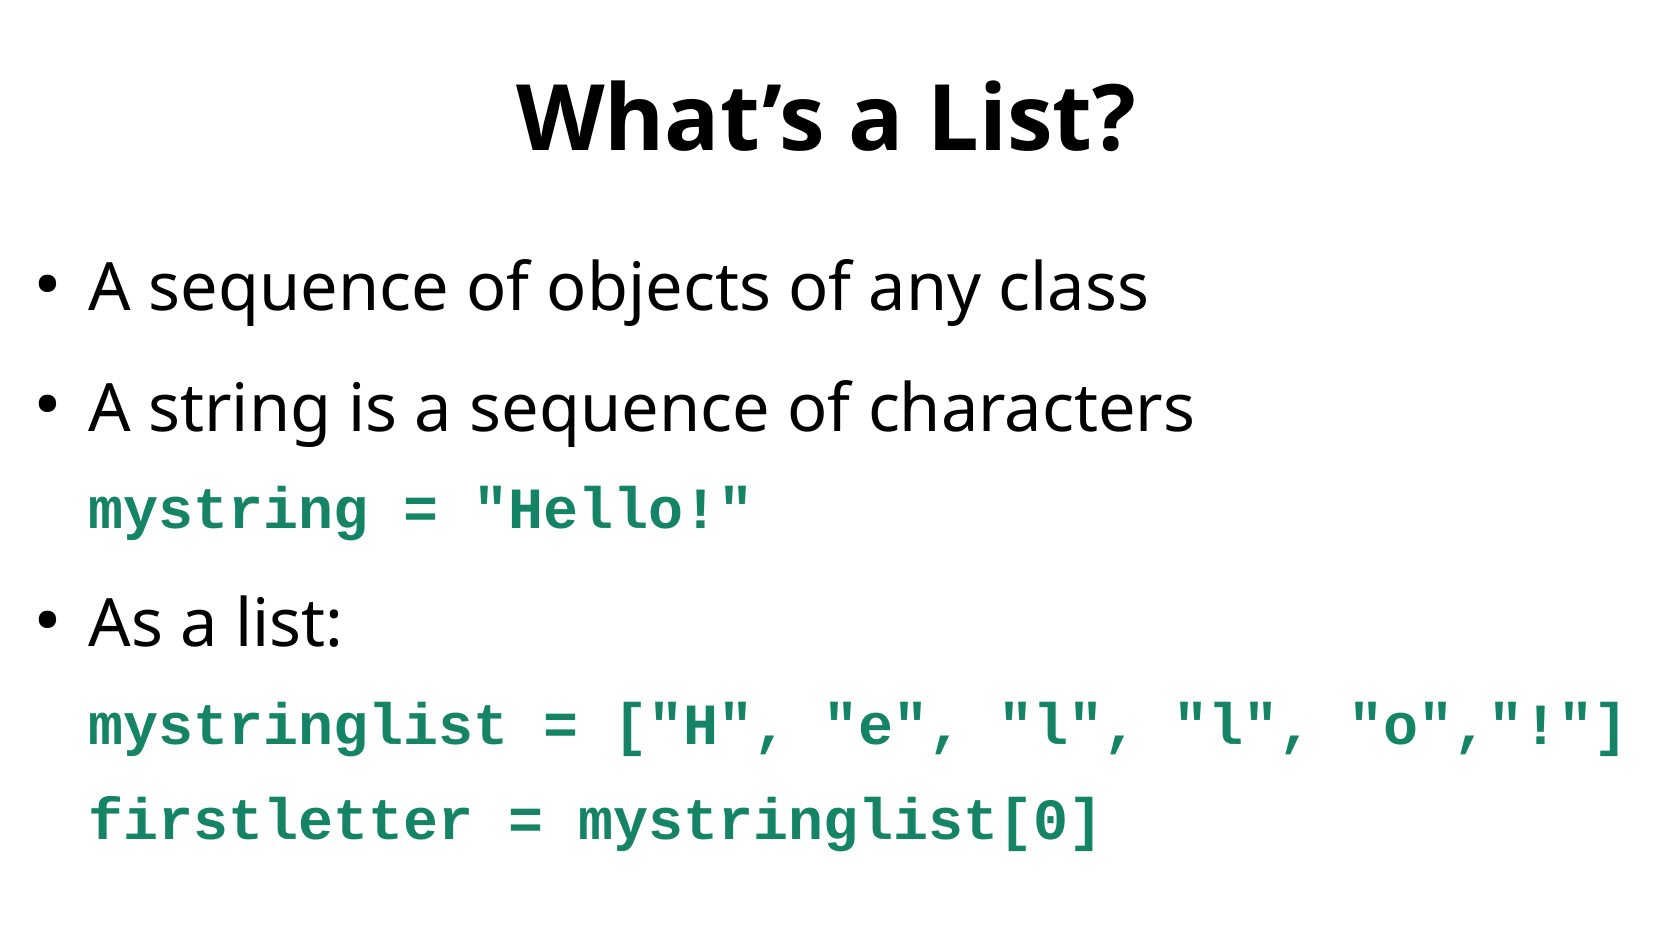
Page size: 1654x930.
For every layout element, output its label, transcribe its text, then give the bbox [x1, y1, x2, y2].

title What’s a List? [82, 37, 1571, 193]
list A sequence of objects of any class A string is a sequence of characters mystring = "Hello!" As a list: mystringlist = ["H", "e", "l", "l", "o","!"] firstletter = mystringlist[0] [17, 239, 1648, 930]
